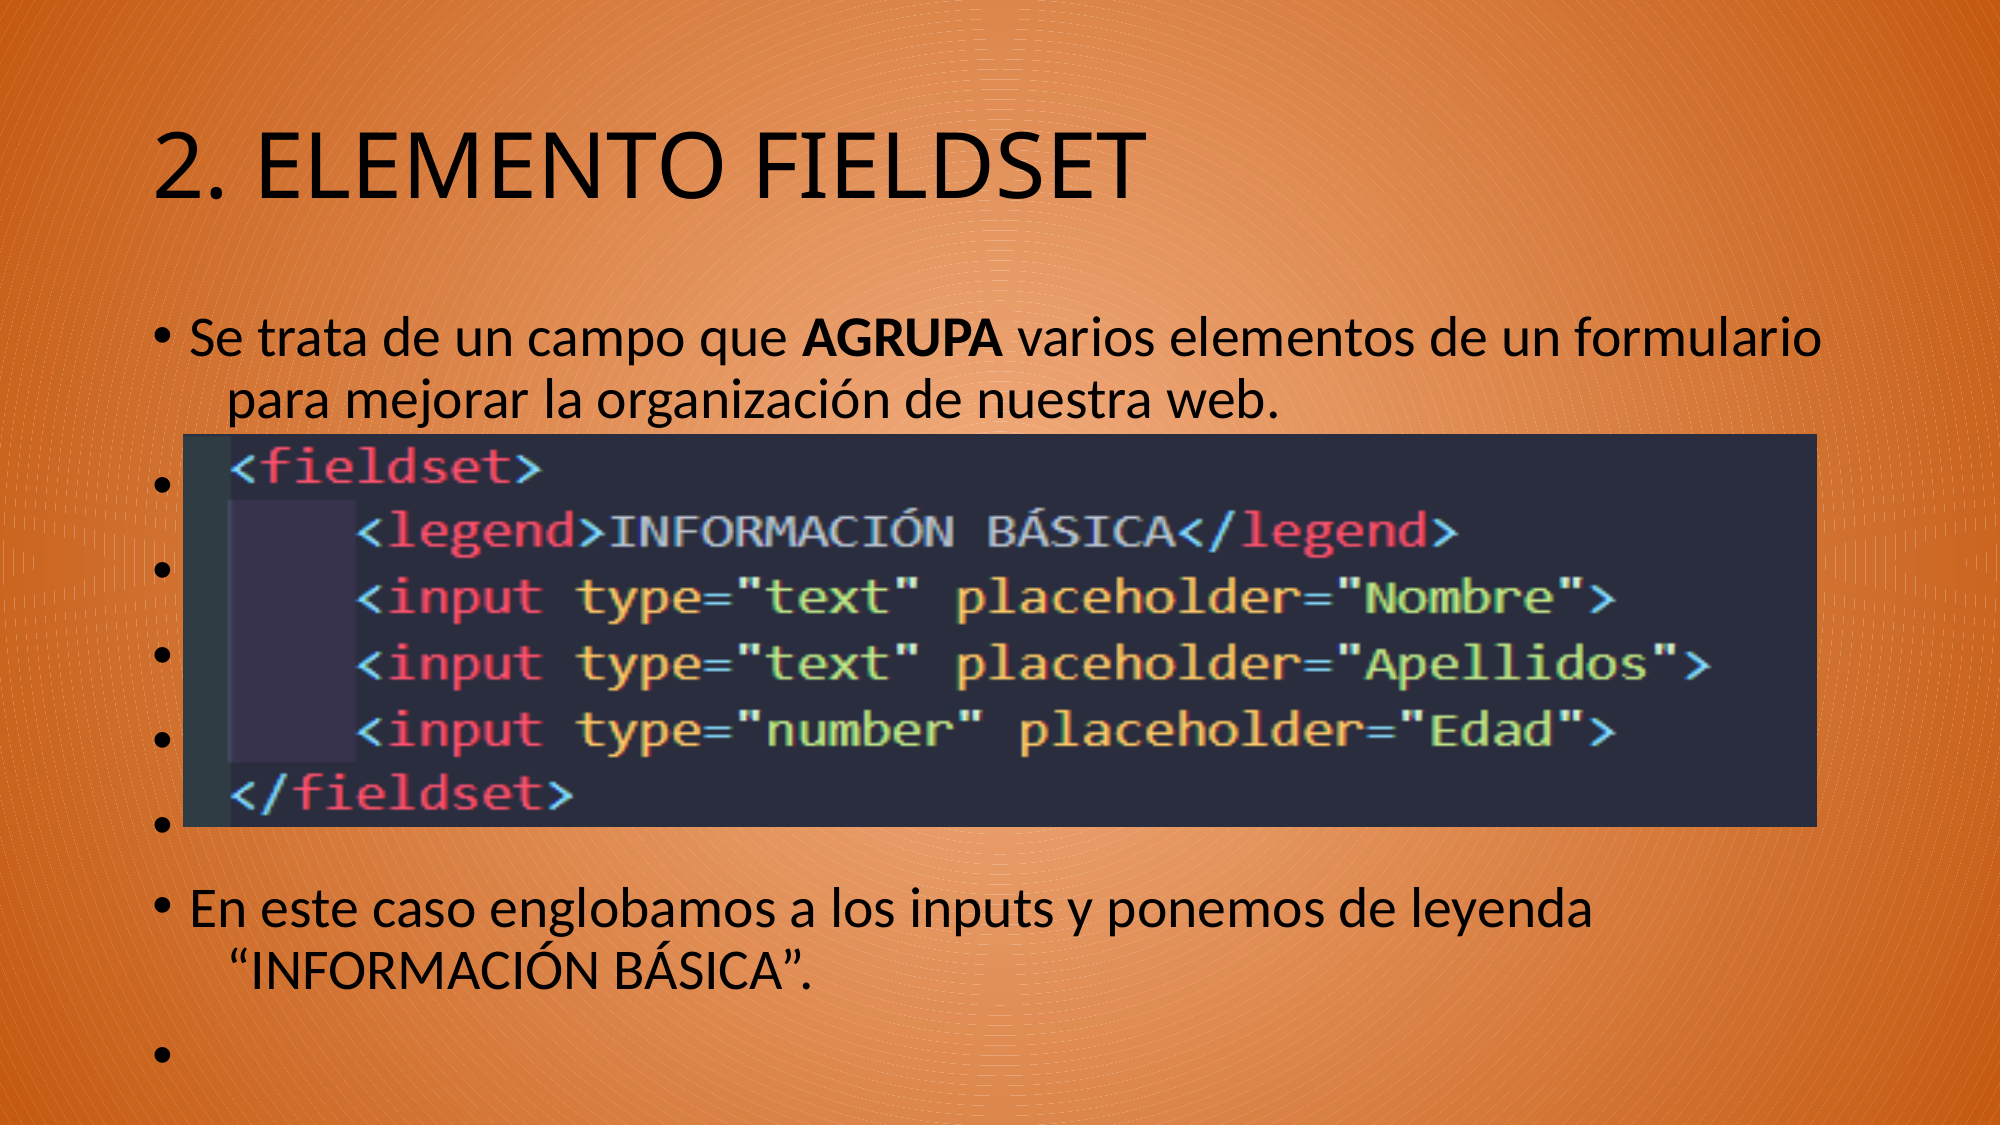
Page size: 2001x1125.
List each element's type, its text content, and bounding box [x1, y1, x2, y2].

title 2. ELEMENTO FIELDSET [137, 59, 1863, 278]
picture [183, 434, 1817, 827]
list Se trata de un campo que AGRUPA varios elementos de un formulario para mejorar la organización de nuestra web. En este caso englobamos a los inputs y ponemos de leyenda “INFORMACIÓN BÁSICA”. [137, 299, 1863, 1014]
